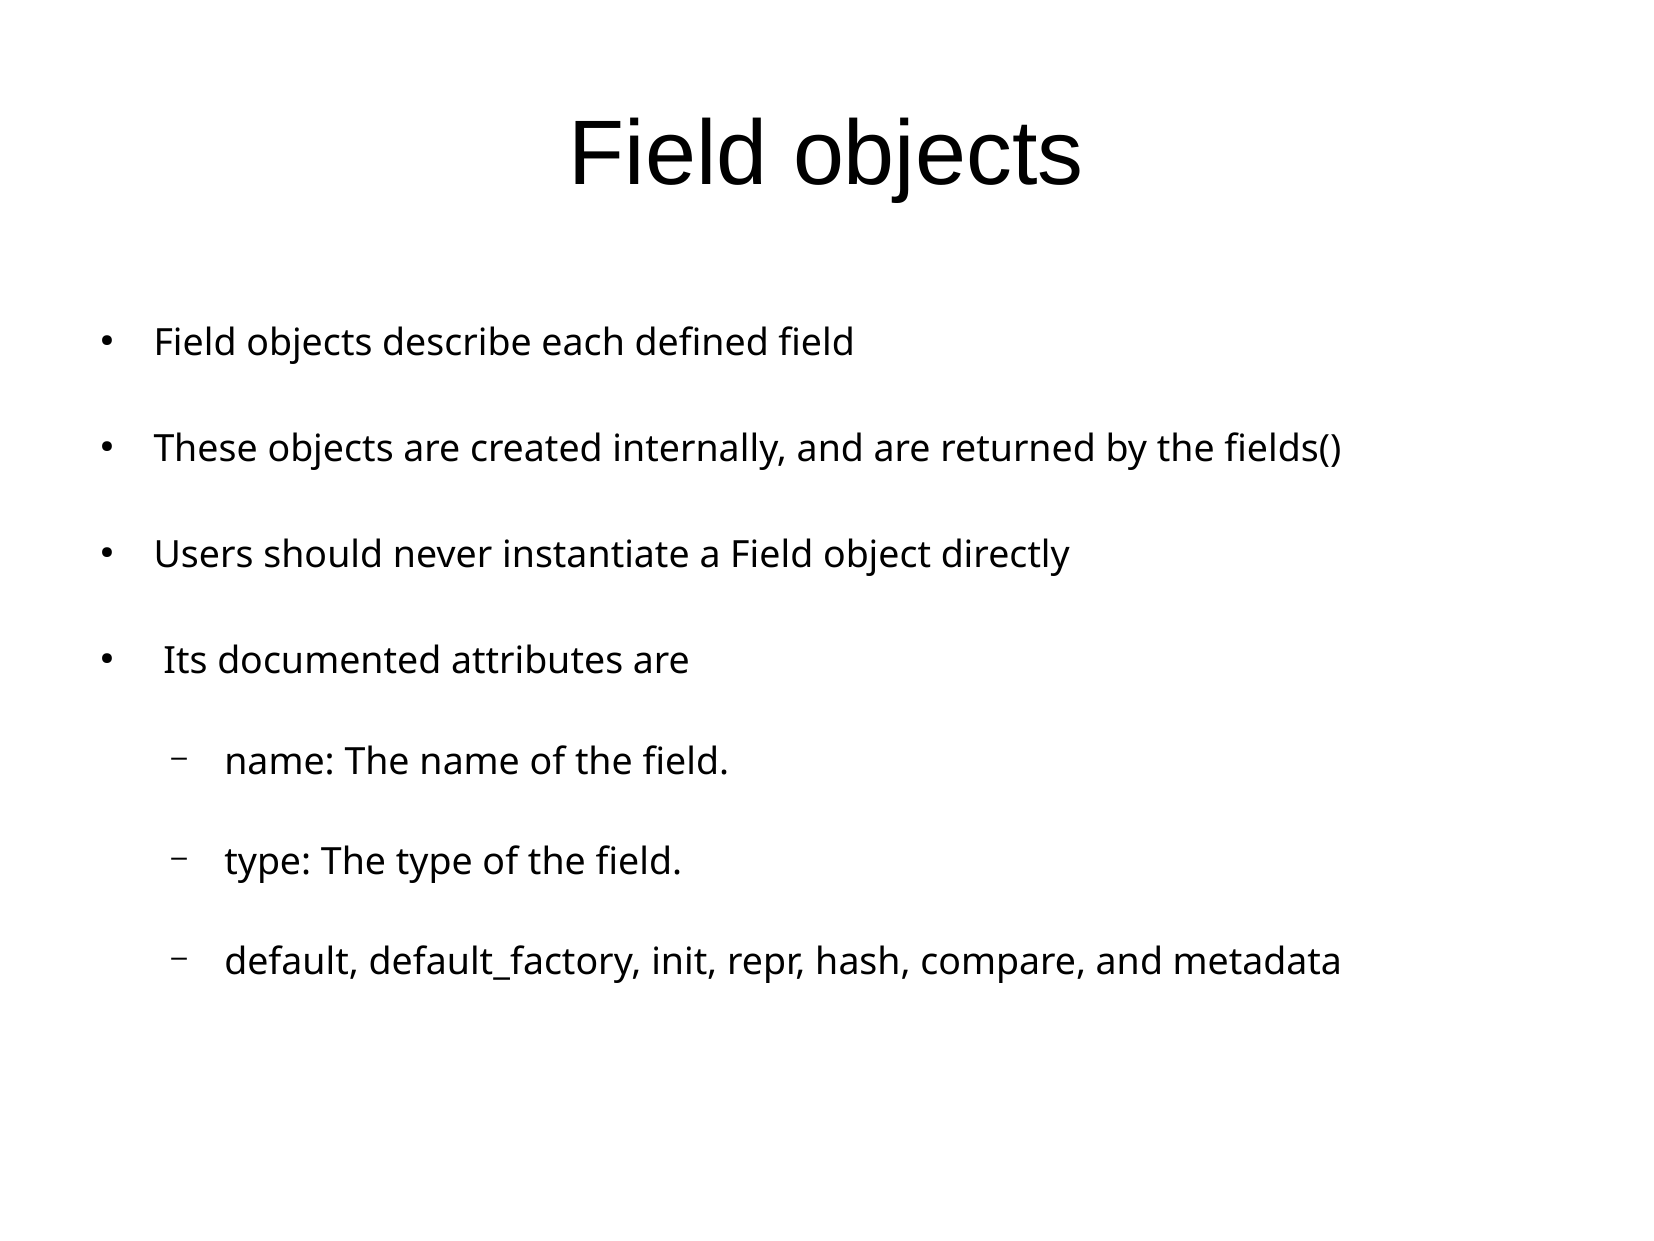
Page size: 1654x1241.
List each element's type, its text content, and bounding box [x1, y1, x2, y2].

list Field objects describe each defined field These objects are created internally, and are returned by the fields() Users should never instantiate a Field object directly Its documented attributes are name: The name of the field. type: The type of the field. default, default_factory, init, repr, hash, compare, and metadata [82, 290, 1571, 1010]
title Field objects [82, 49, 1571, 257]
